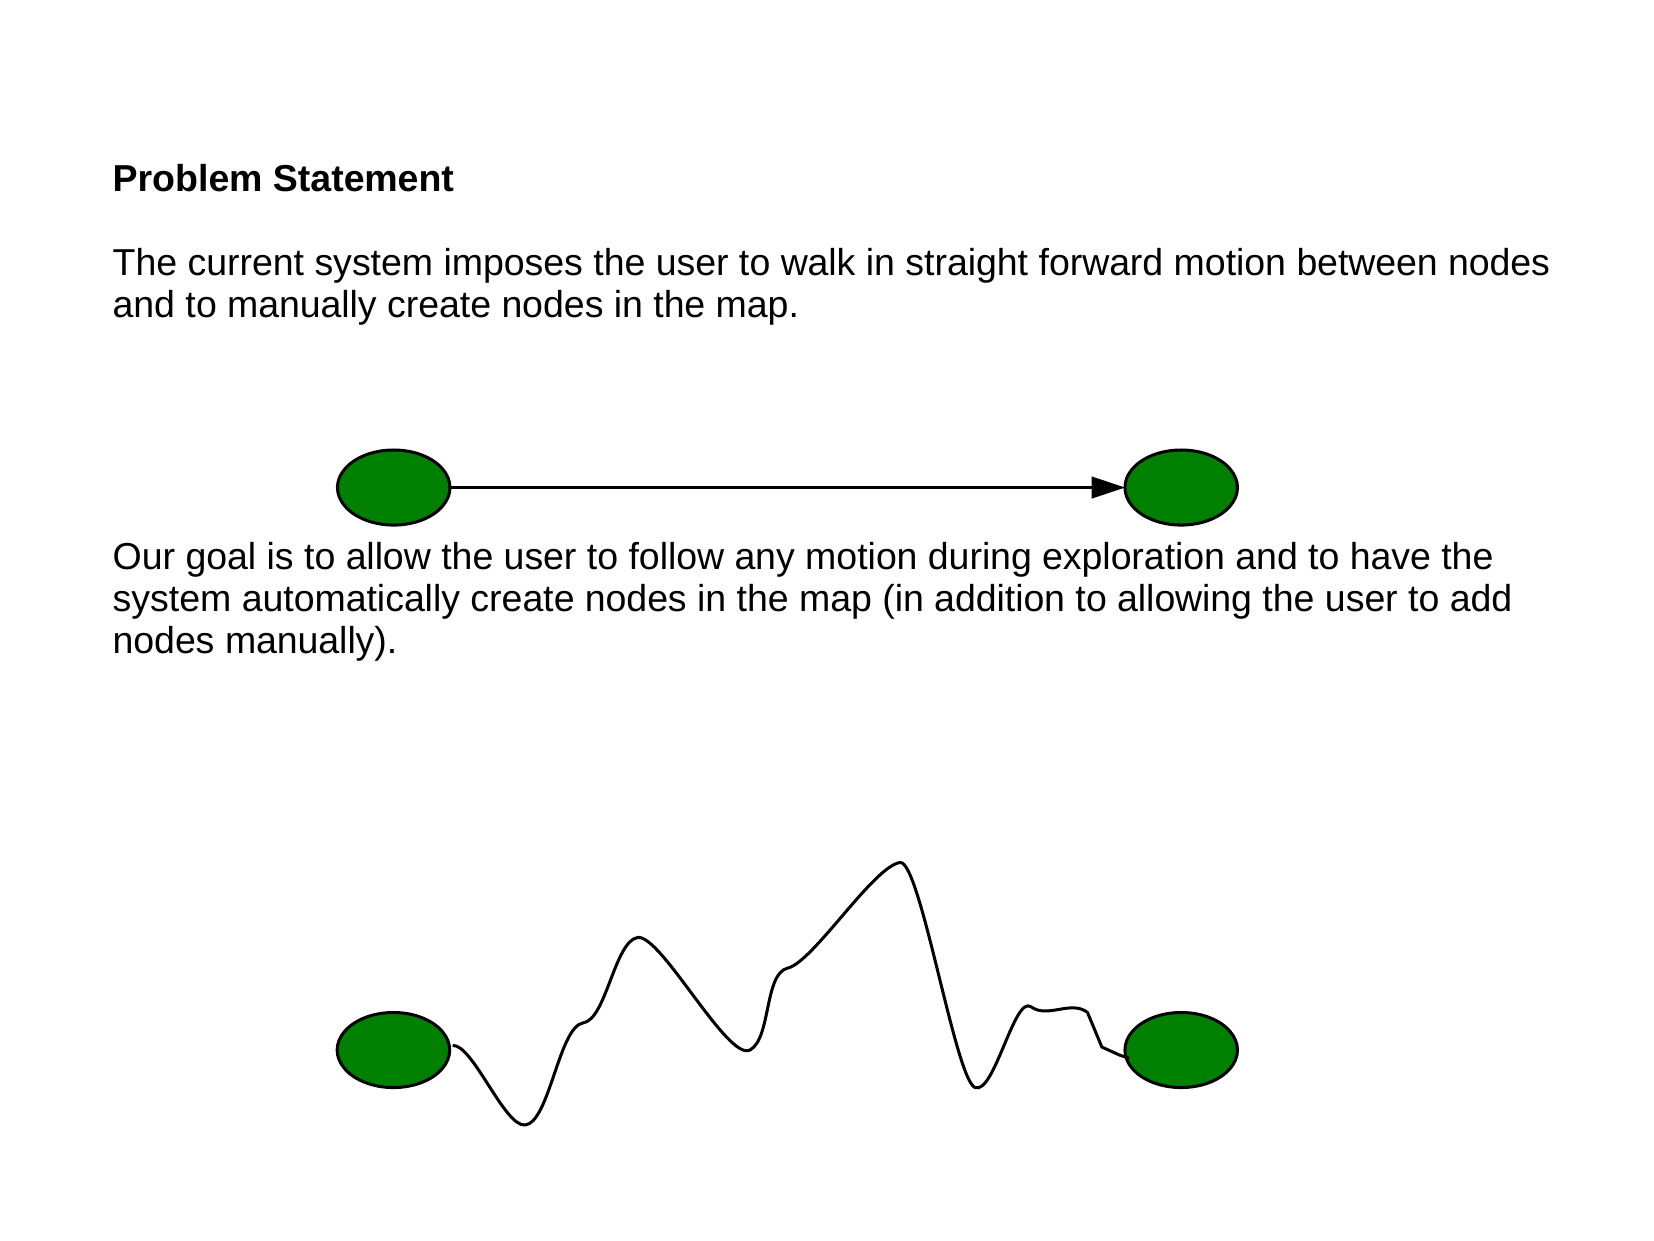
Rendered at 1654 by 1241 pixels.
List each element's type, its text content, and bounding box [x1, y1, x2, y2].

text_box [1124, 450, 1238, 526]
text_box [1124, 1012, 1238, 1088]
text_box [337, 450, 450, 526]
text_box Problem Statement The current system imposes the user to walk in straight forward motion between nodes and to manually create nodes in the map. Our goal is to allow the user to follow any motion during exploration and to have the system automatically create nodes in the map (in addition to allowing the user to add nodes manually). [97, 150, 1613, 835]
text_box [337, 1012, 450, 1088]
